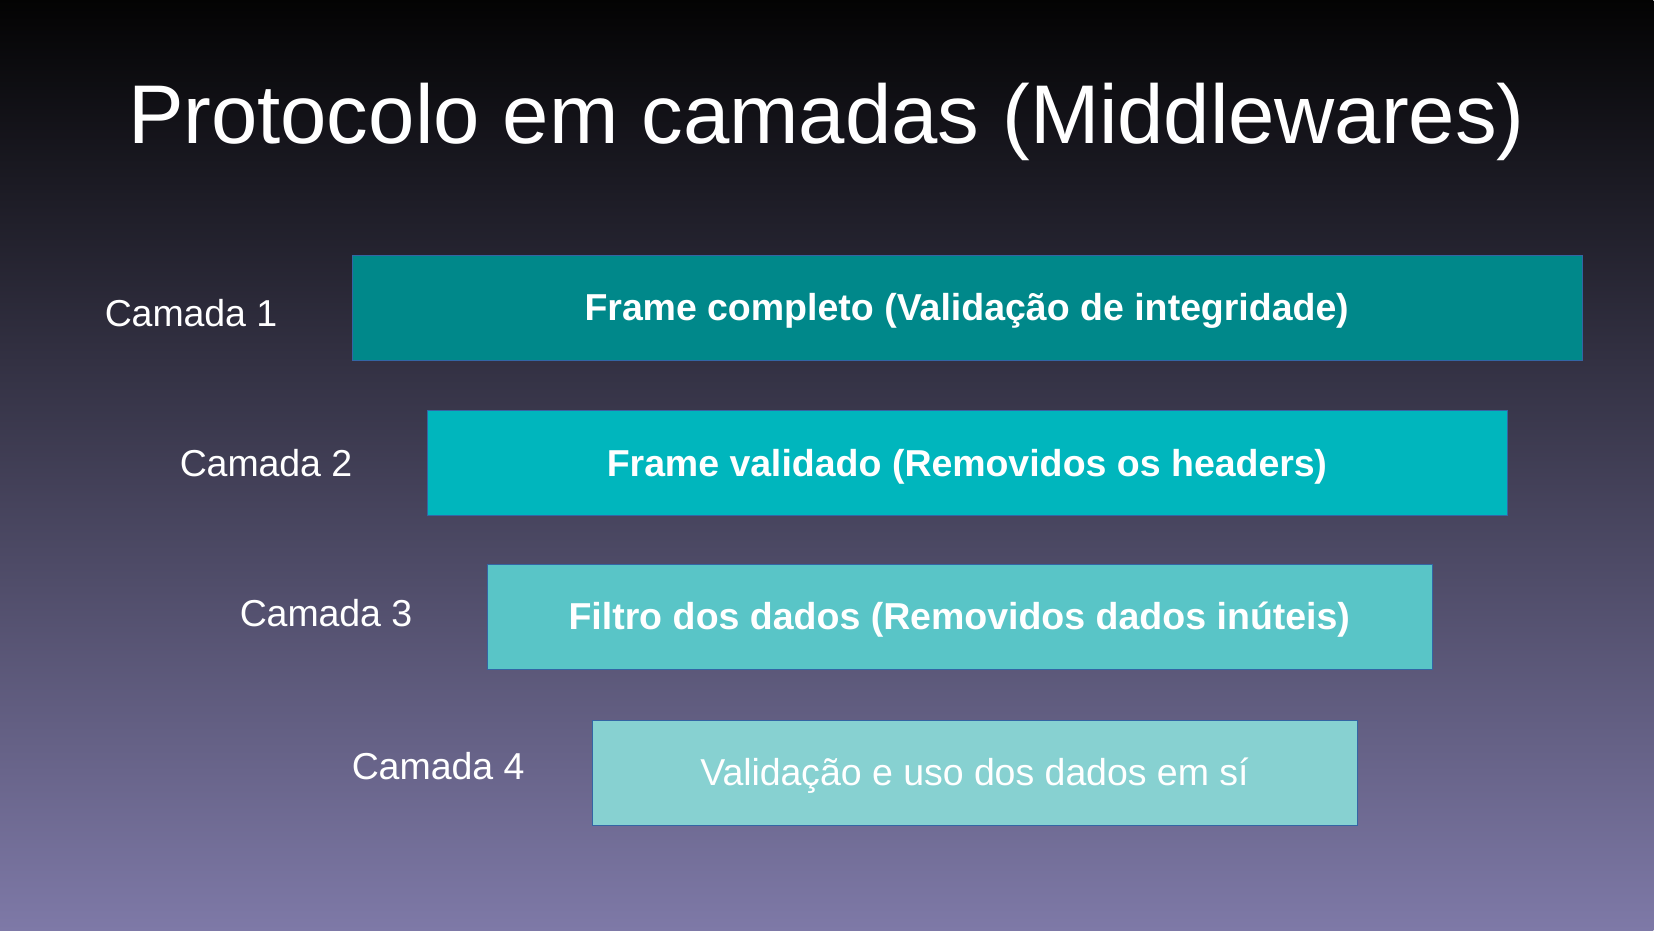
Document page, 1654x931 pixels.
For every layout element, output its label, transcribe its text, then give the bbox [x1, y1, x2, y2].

title Protocolo em camadas (Middlewares) [82, 37, 1571, 193]
text_box Camada 1 [90, 285, 293, 342]
text_box Frame validado (Removidos os headers) [427, 410, 1508, 516]
text_box Camada 3 [225, 585, 428, 642]
text_box Frame completo (Validação de integridade) [352, 255, 1583, 361]
text_box Filtro dos dados (Removidos dados inúteis) [487, 564, 1433, 670]
text_box Camada 4 [337, 738, 540, 796]
text_box Validação e uso dos dados em sí [592, 720, 1358, 826]
text_box Camada 2 [165, 435, 368, 492]
